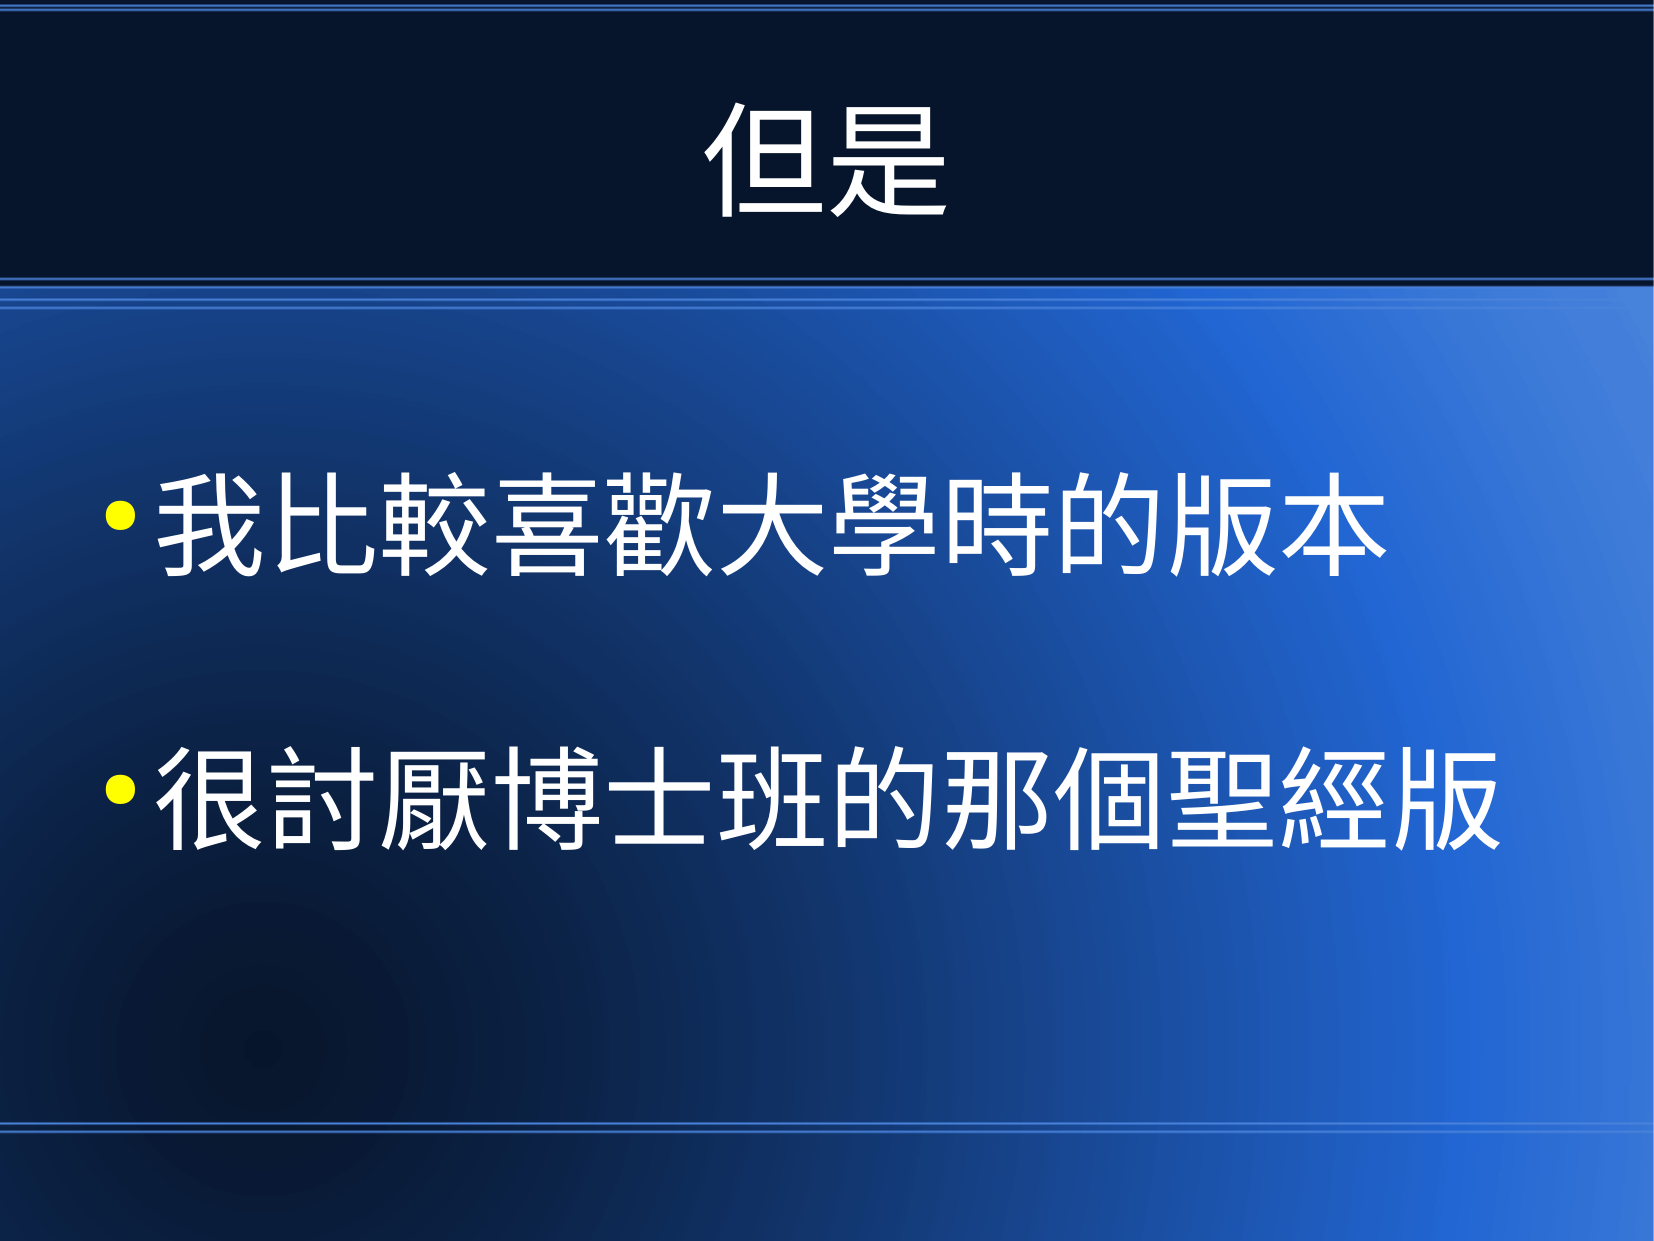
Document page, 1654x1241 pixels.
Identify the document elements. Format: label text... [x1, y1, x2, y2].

list 我比較喜歡大學時的版本 很討厭博士班的那個聖經版 [82, 355, 1571, 1241]
picture [0, 0, 1654, 1241]
title 但是 [82, 49, 1571, 257]
